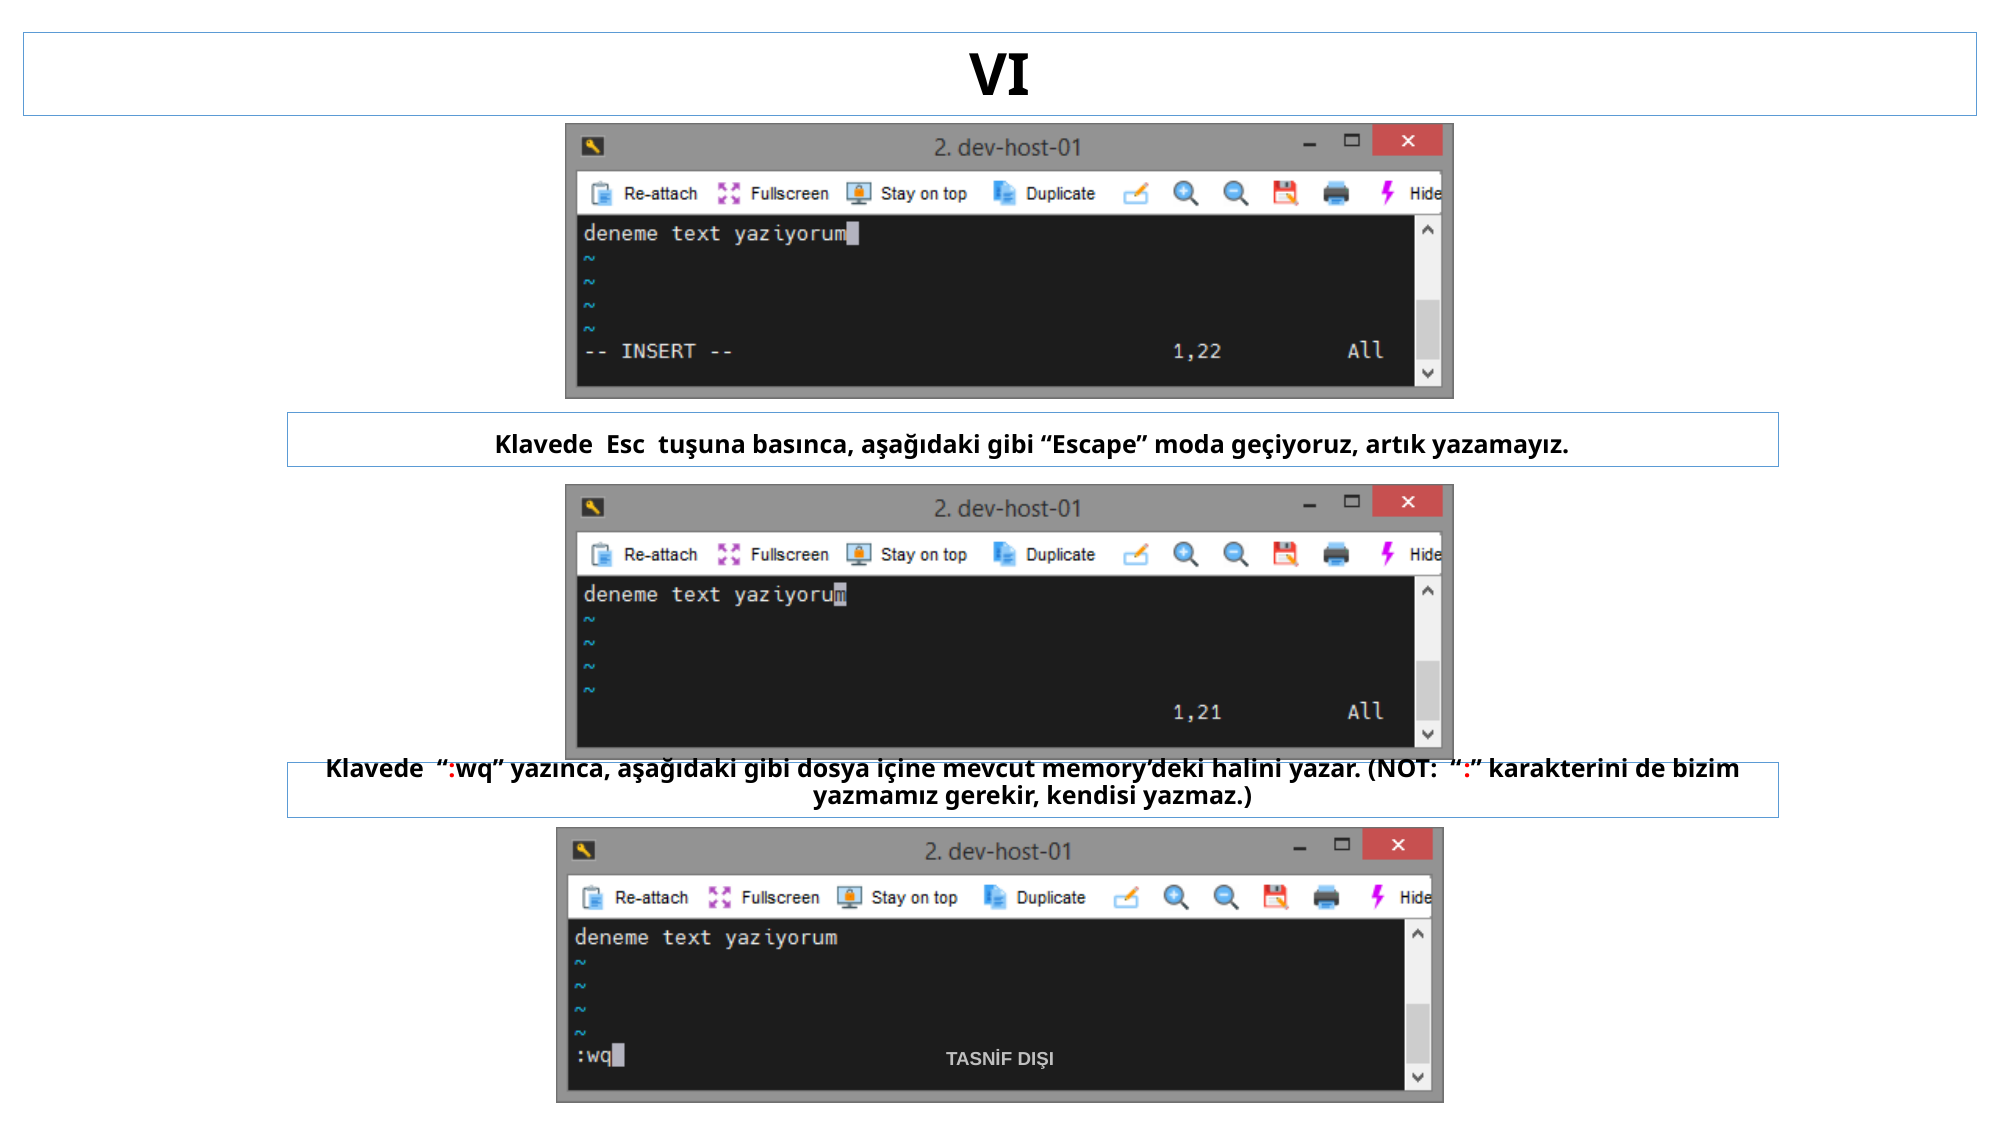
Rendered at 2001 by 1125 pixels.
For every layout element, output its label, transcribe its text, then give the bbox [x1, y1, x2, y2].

picture [556, 827, 1444, 1042]
picture [565, 484, 1454, 760]
text_box Klavede “:wq” yazınca, aşağıdaki gibi dosya içine mevcut memory’deki halini yazar. (NOT: “:” karakterini de bizim yazmamız gerekir, kendisi yazmaz.) [287, 762, 1779, 818]
title VI [23, 32, 1977, 116]
footer TASNİF DIŞI [0, 1042, 2000, 1103]
text_box Klavede Esc tuşuna basınca, aşağıdaki gibi “Escape” moda geçiyoruz, artık yazamayız. [287, 412, 1779, 467]
picture [565, 123, 1454, 399]
